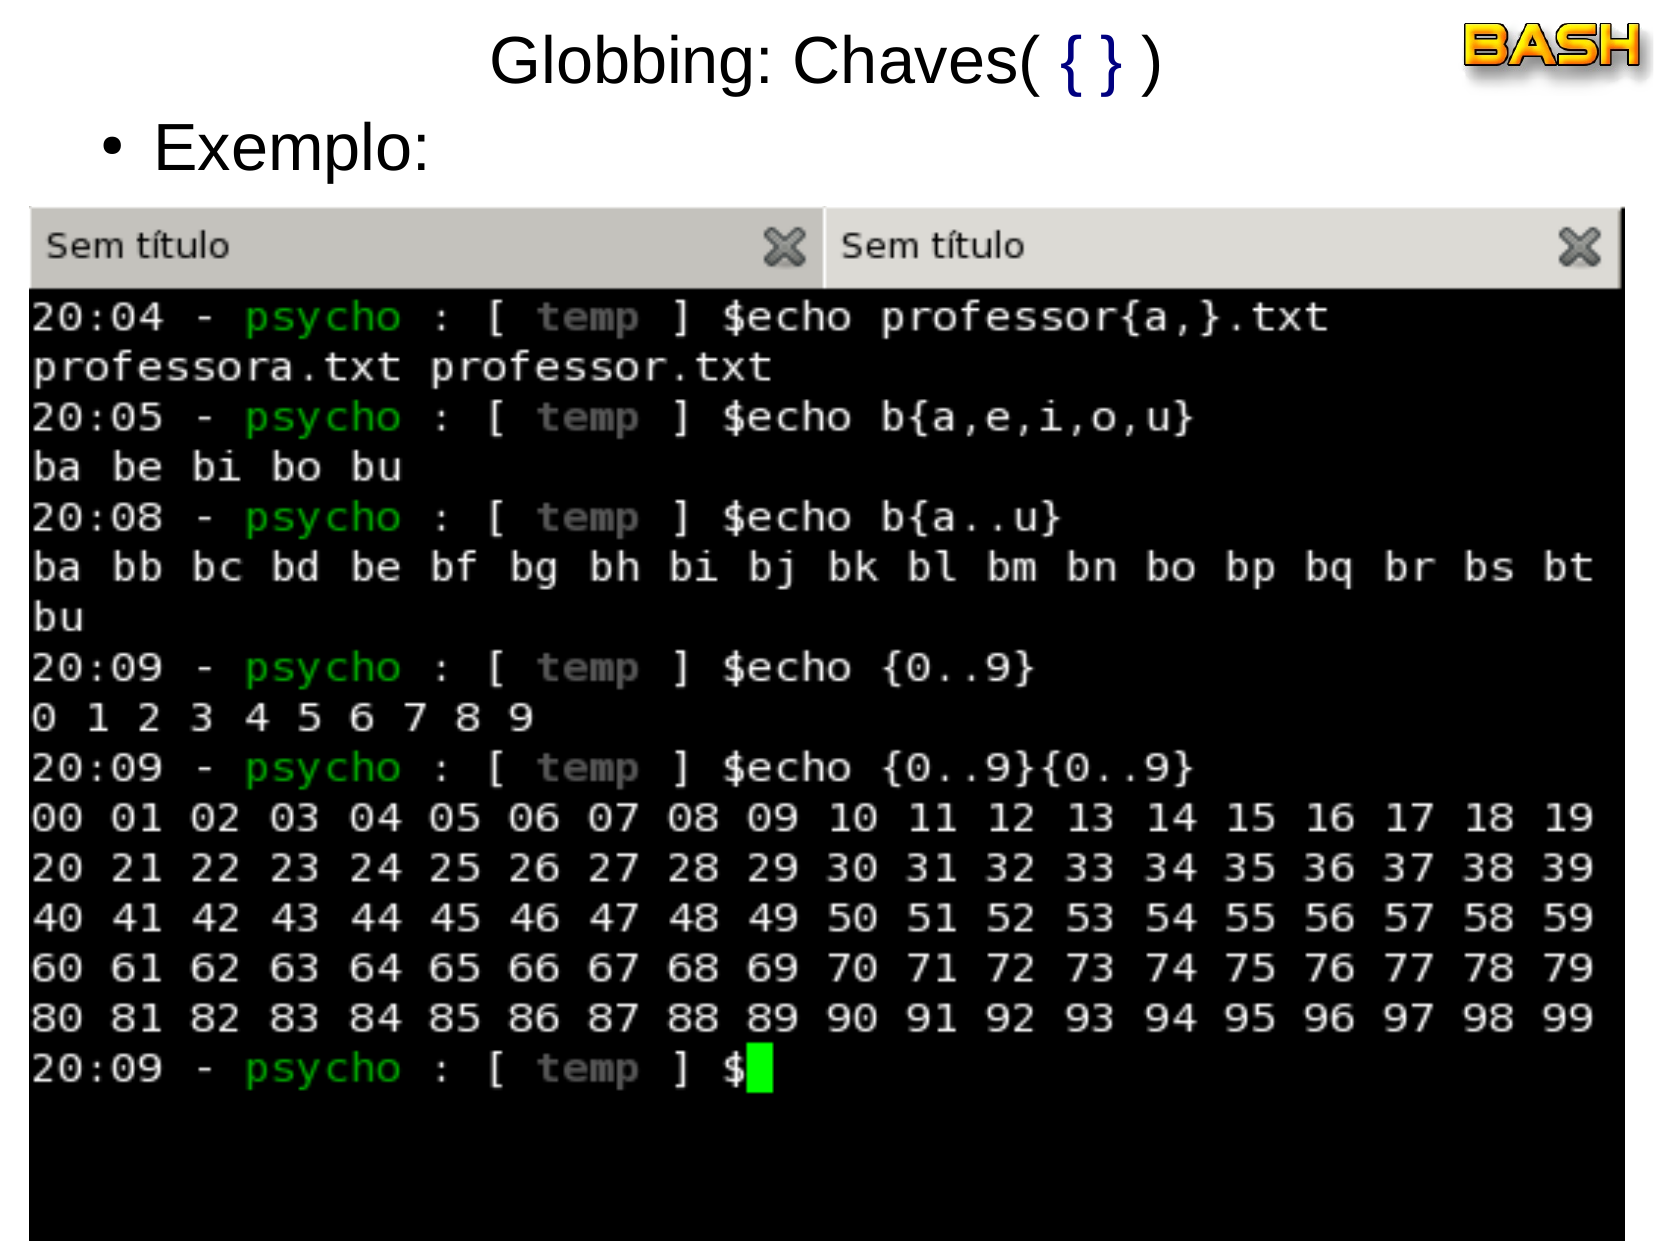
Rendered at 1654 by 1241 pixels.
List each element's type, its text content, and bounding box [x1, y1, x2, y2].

list Exemplo: [82, 110, 1571, 206]
picture [1450, 0, 1654, 96]
picture [29, 206, 1625, 1241]
title Globbing: Chaves( { } ) [82, 22, 1571, 98]
